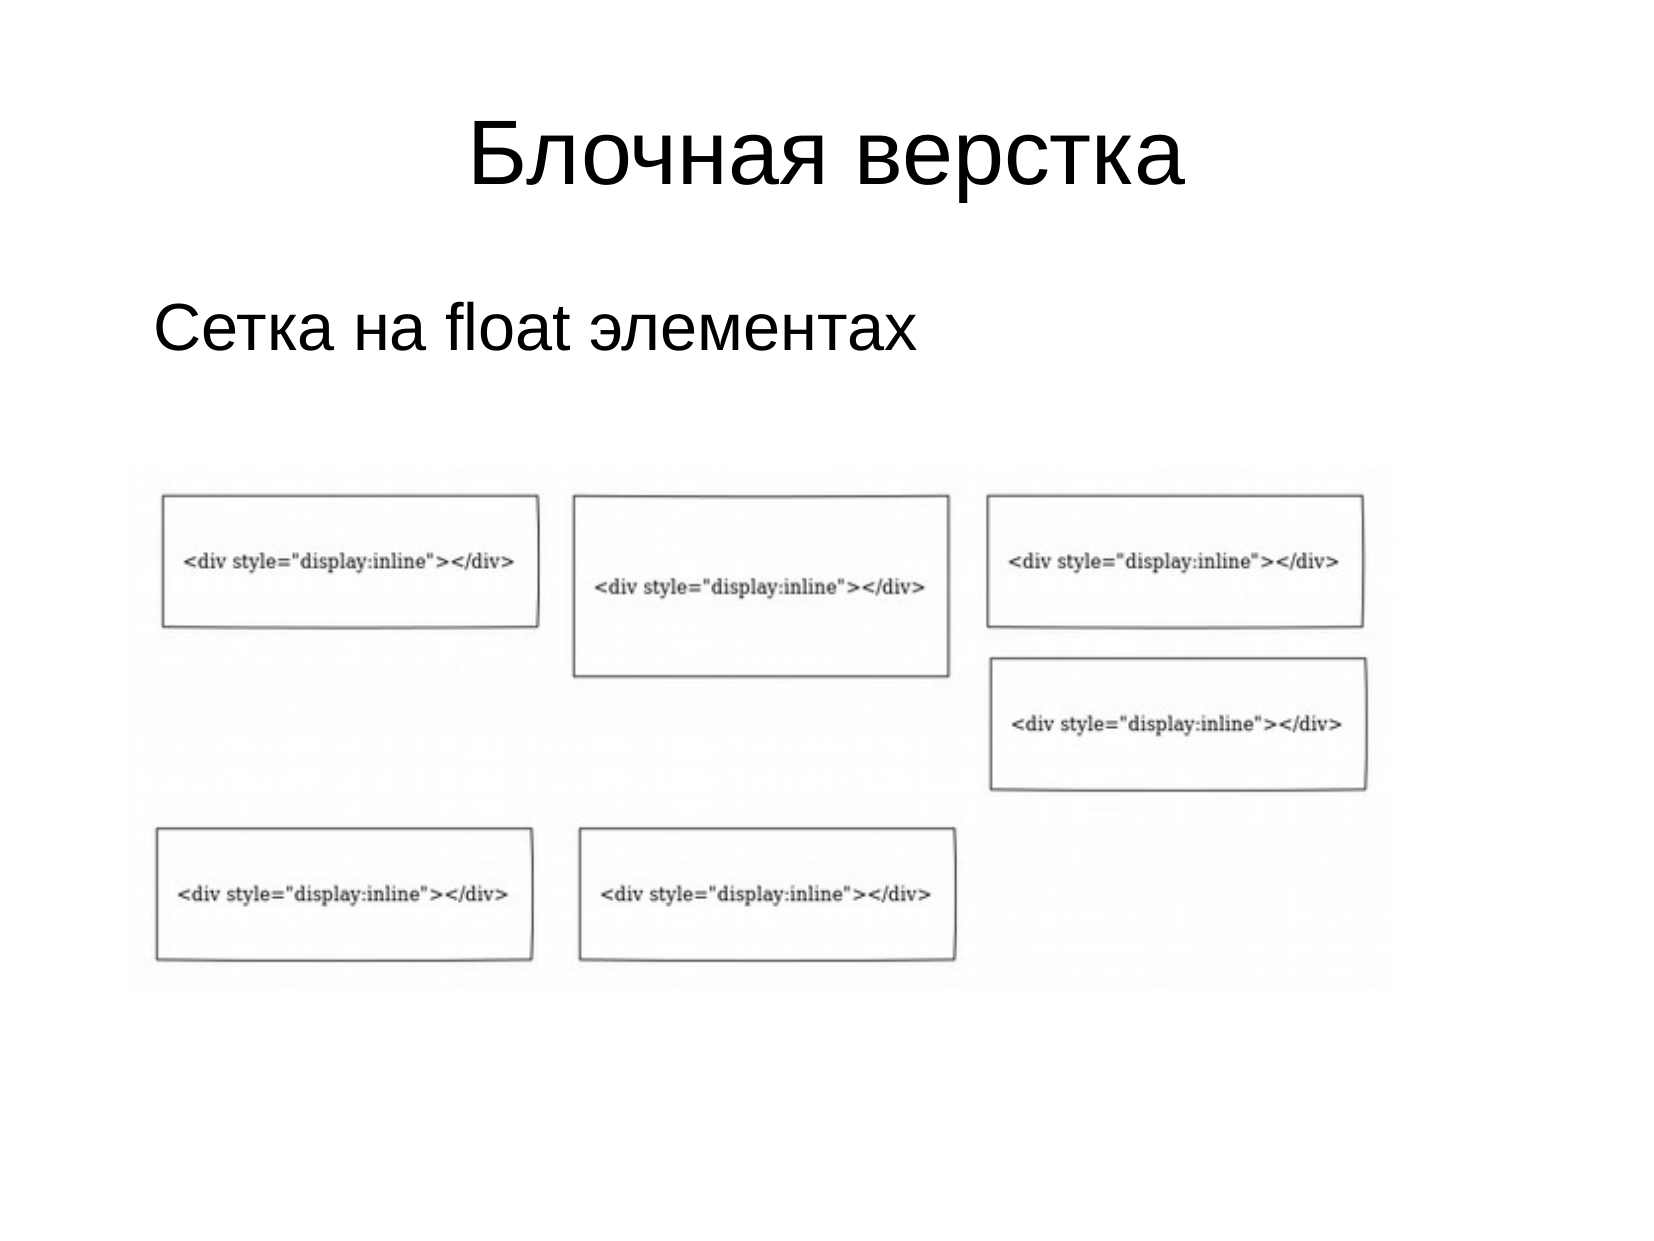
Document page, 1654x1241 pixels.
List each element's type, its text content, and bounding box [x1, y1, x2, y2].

picture [127, 466, 1396, 991]
title Блочная верстка [82, 49, 1571, 257]
list Сетка на float элементах [82, 290, 1571, 1010]
